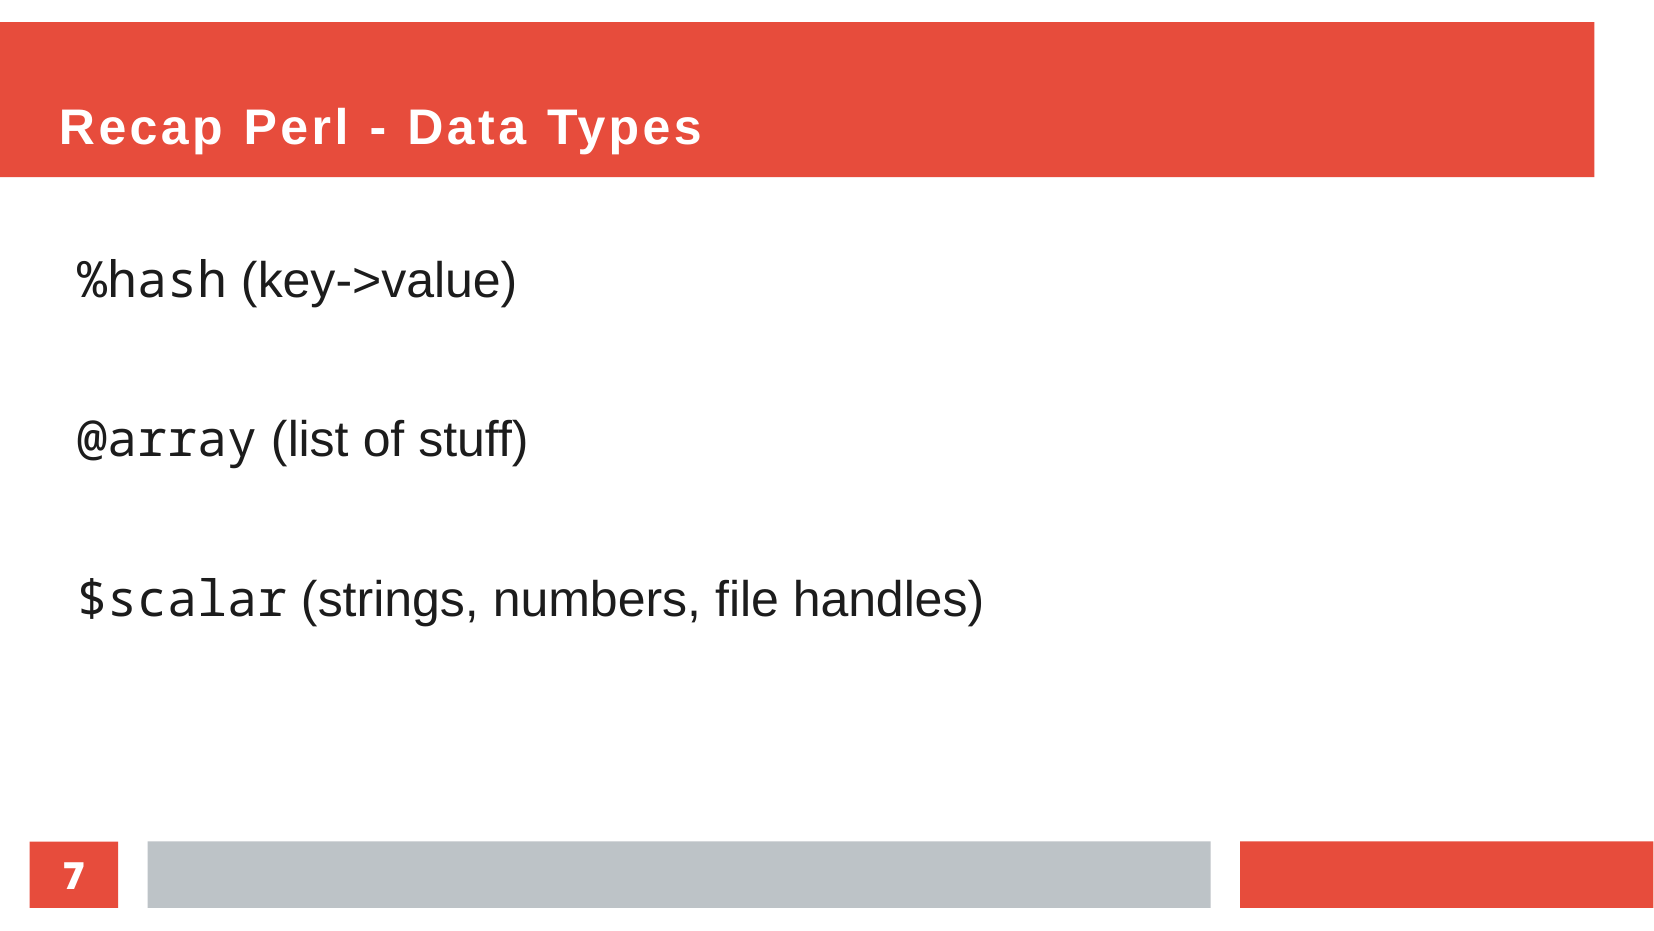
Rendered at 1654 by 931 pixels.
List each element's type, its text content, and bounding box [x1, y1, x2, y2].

title Recap Perl - Data Types [59, 44, 1595, 156]
list %hash (key->value) @array (list of stuff) $scalar (strings, numbers, file handles) [59, 243, 1565, 820]
